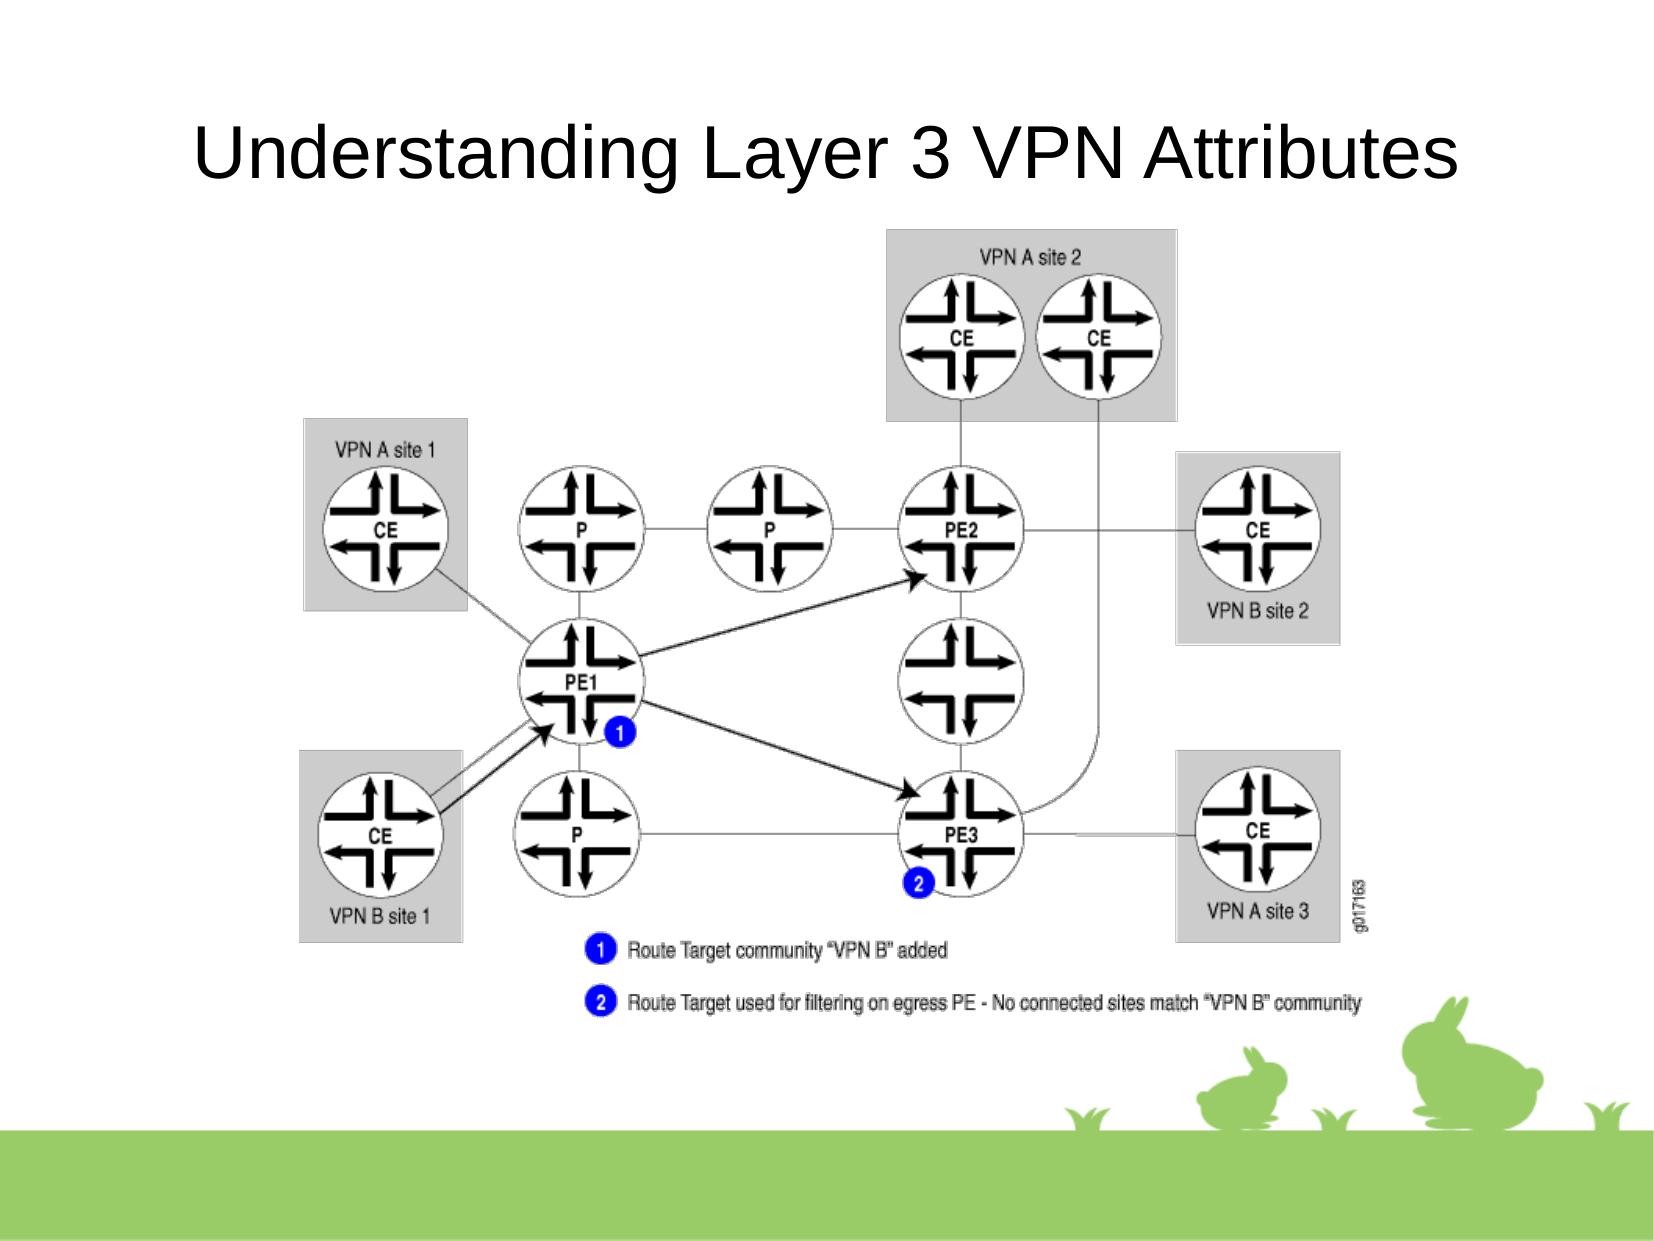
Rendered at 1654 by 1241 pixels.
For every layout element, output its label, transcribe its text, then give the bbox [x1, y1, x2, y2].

title Understanding Layer 3 VPN Attributes [82, 49, 1571, 257]
picture [0, 0, 1654, 1241]
